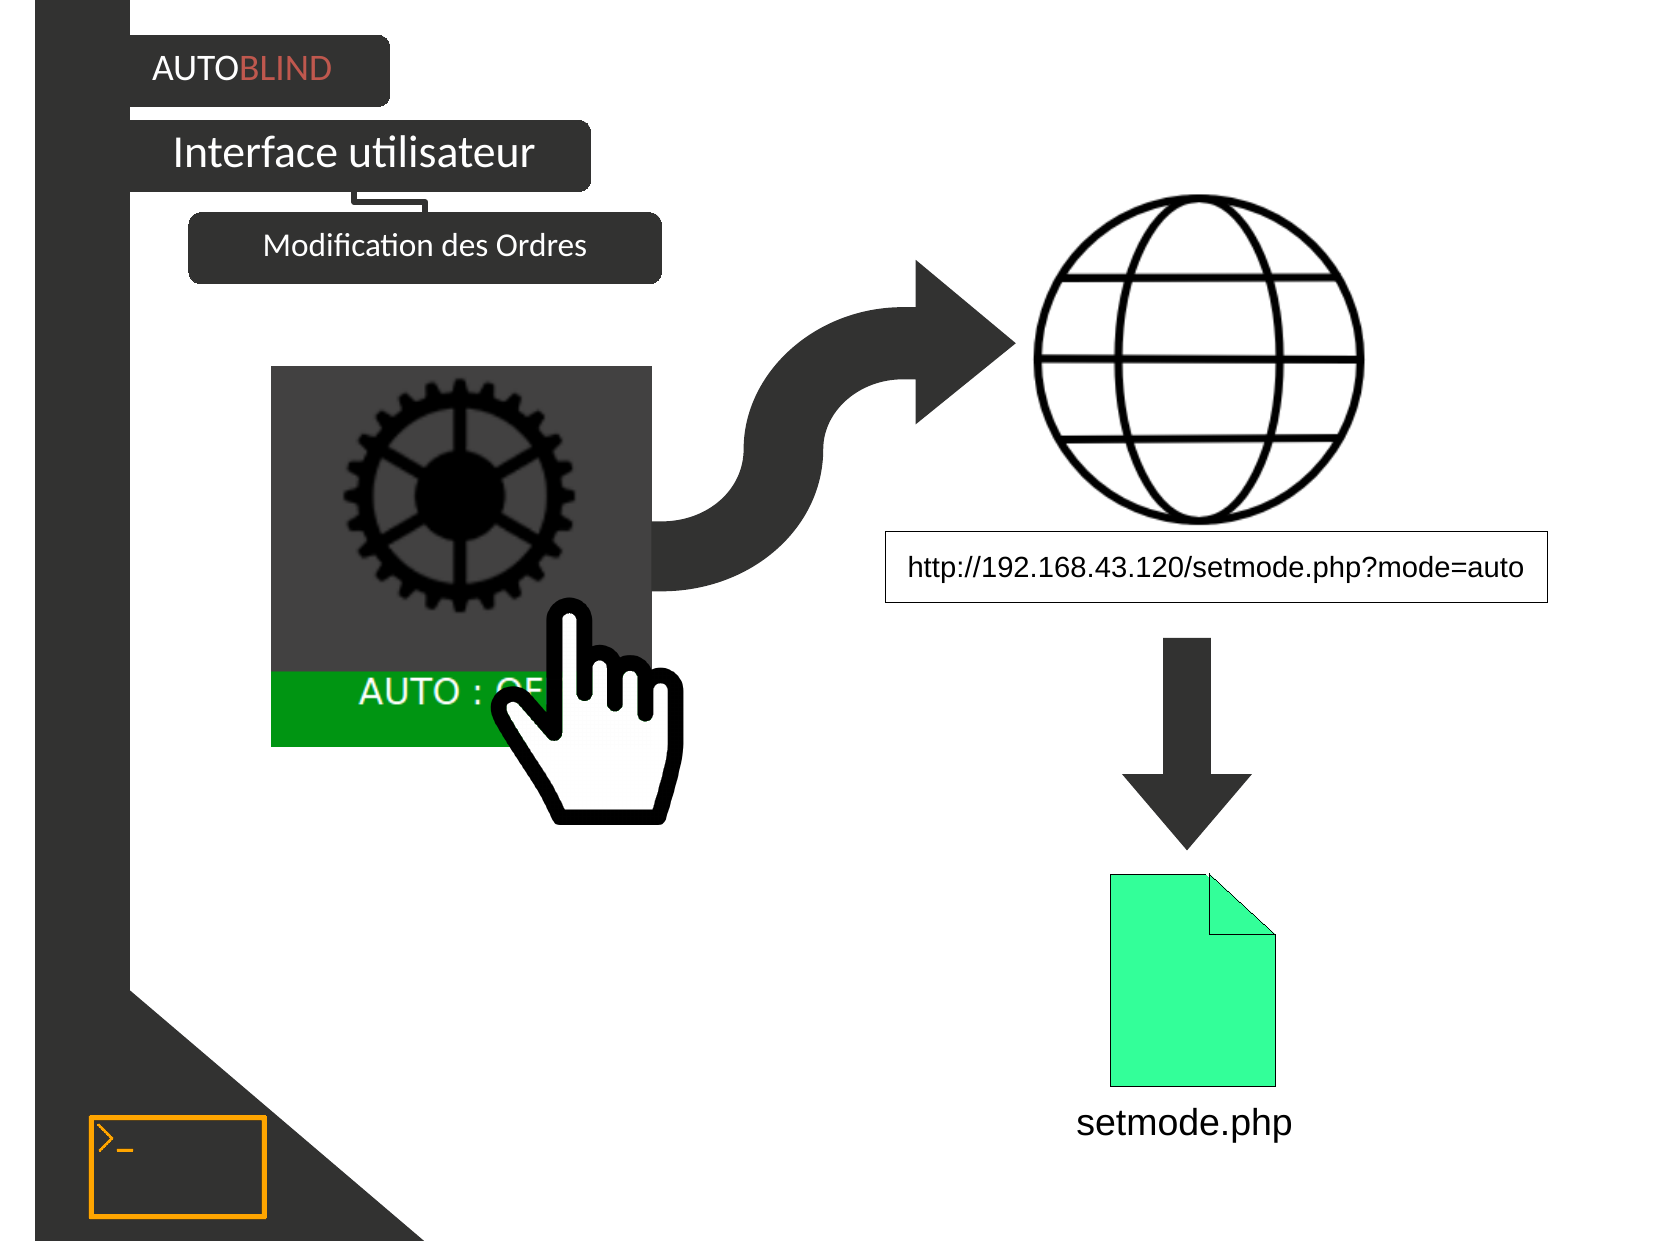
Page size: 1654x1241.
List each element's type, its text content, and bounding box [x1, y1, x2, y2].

text_box [1110, 862, 1288, 1087]
text_box http://192.168.43.120/setmode.php?mode=auto [885, 531, 1548, 603]
picture [271, 366, 723, 841]
text_box Modification des Ordres [188, 212, 662, 284]
text_box setmode.php [1051, 1094, 1323, 1193]
text_box [35, 0, 425, 1241]
text_box Interface utilisateur [118, 120, 591, 192]
picture [82, 1110, 272, 1223]
text_box [1121, 637, 1252, 851]
text_box AUTOBLIND [130, 35, 390, 107]
text_box [651, 259, 1016, 592]
picture [987, 190, 1418, 531]
